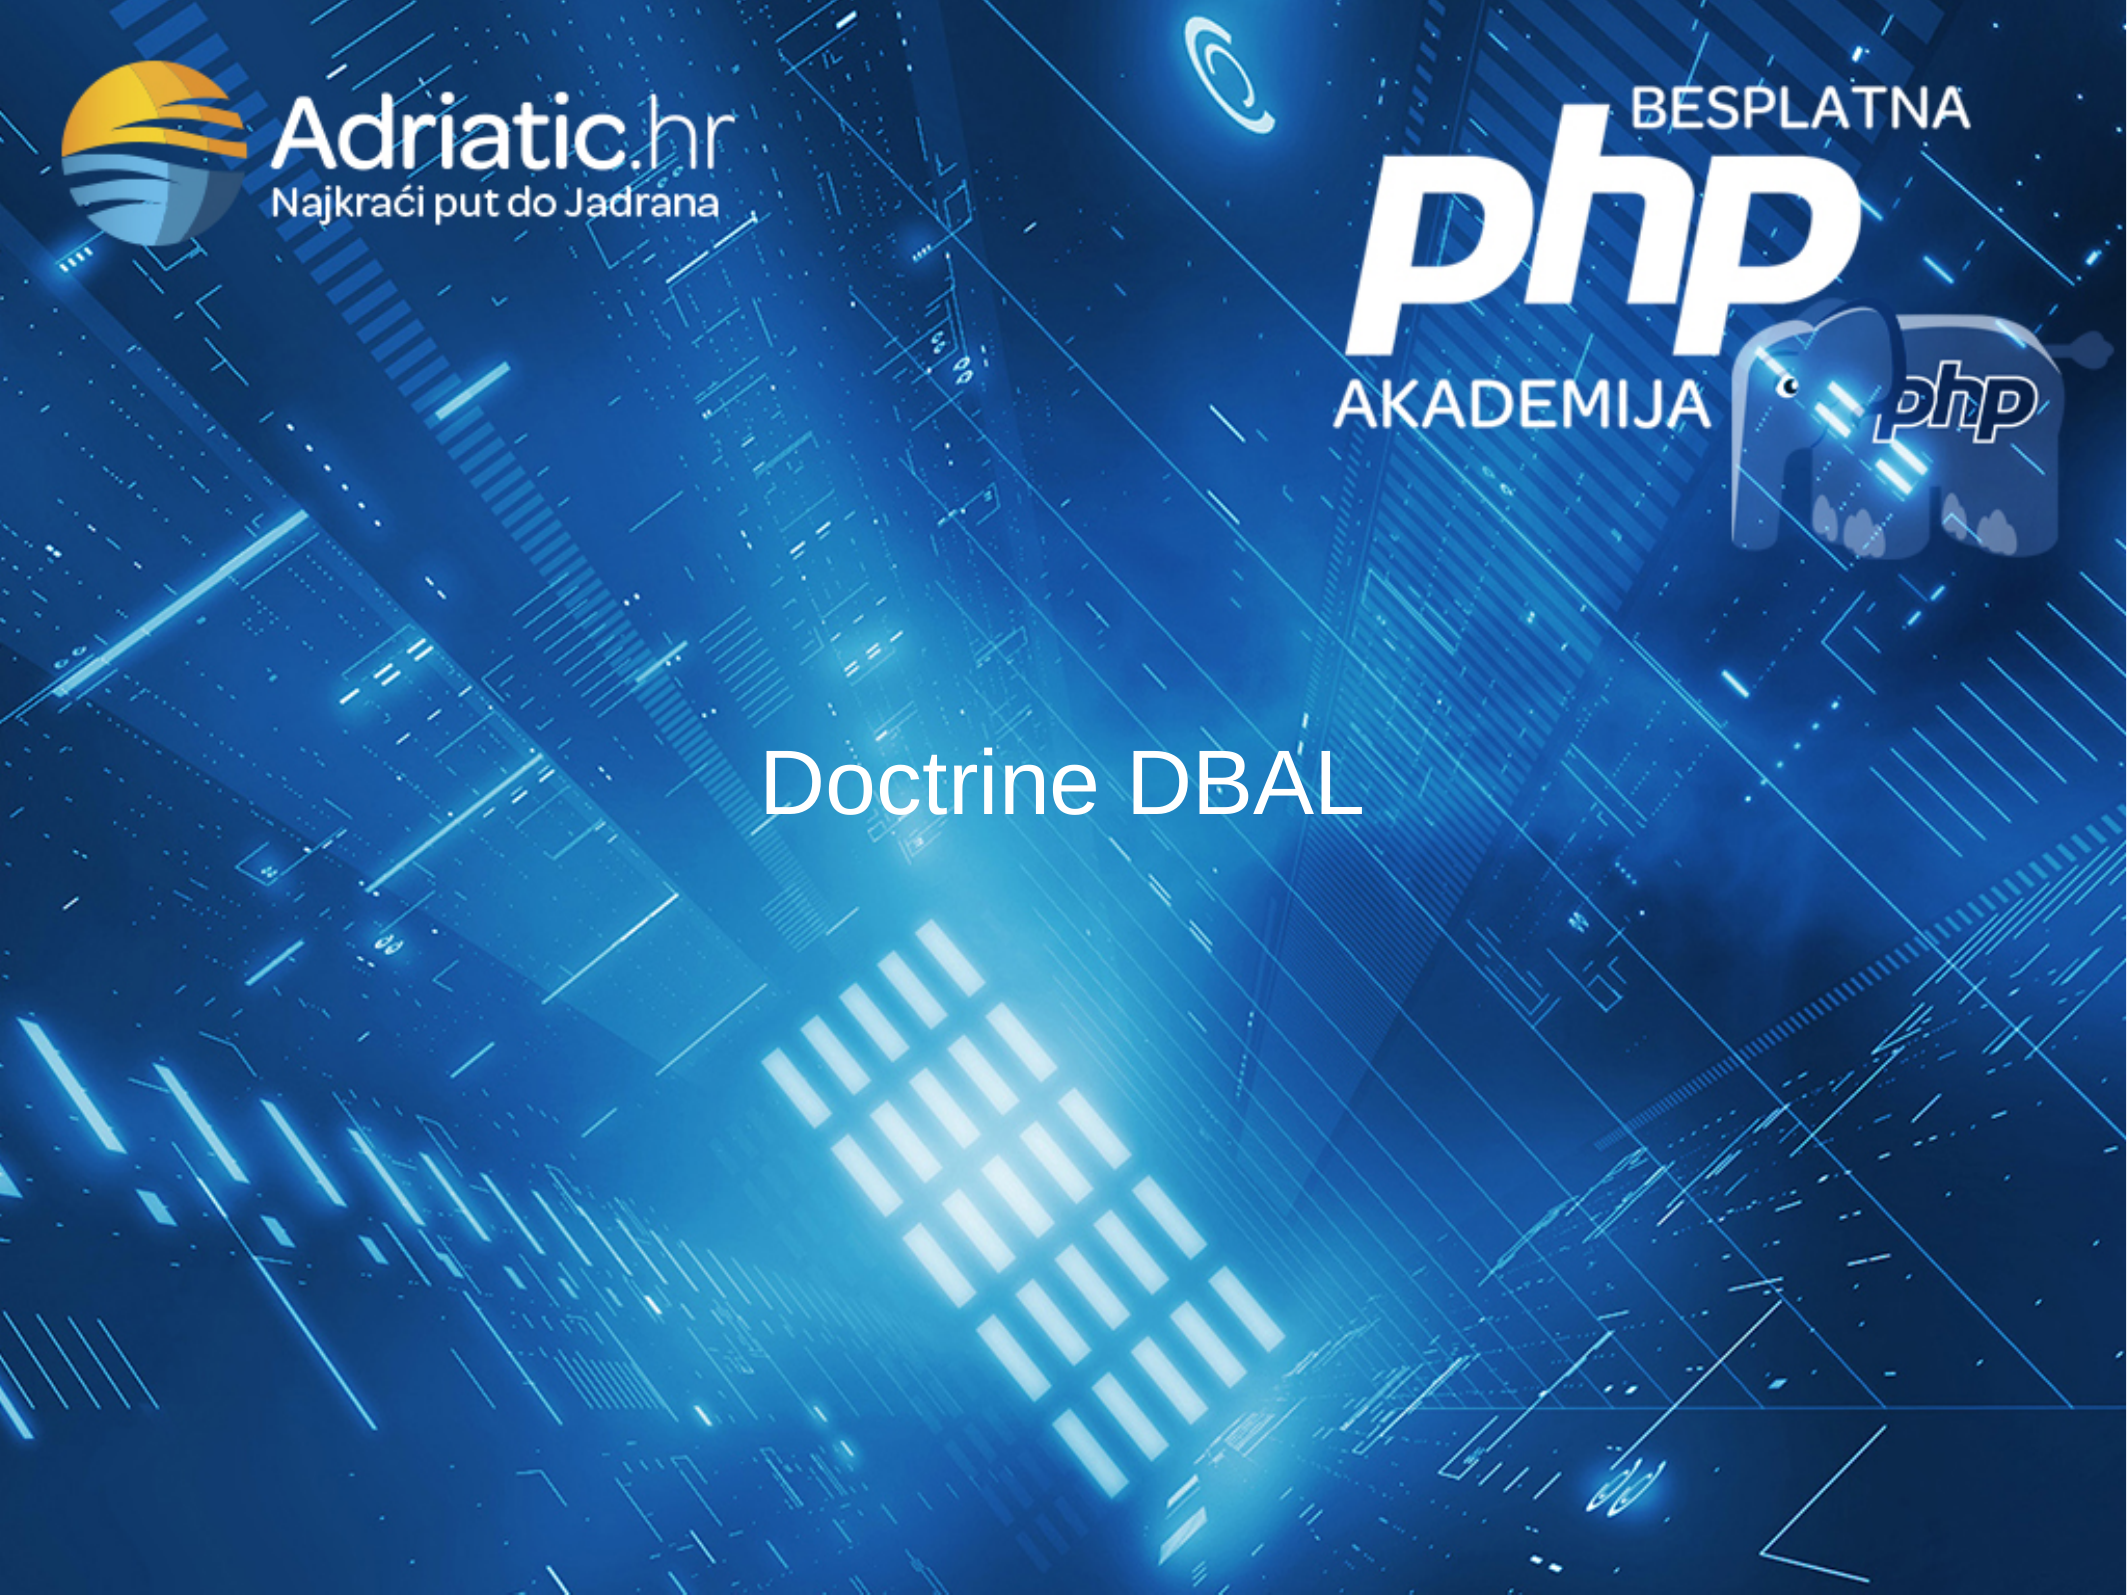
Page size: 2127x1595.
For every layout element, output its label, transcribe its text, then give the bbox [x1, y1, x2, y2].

picture [0, 0, 2127, 1595]
title Doctrine DBAL [106, 649, 2020, 916]
